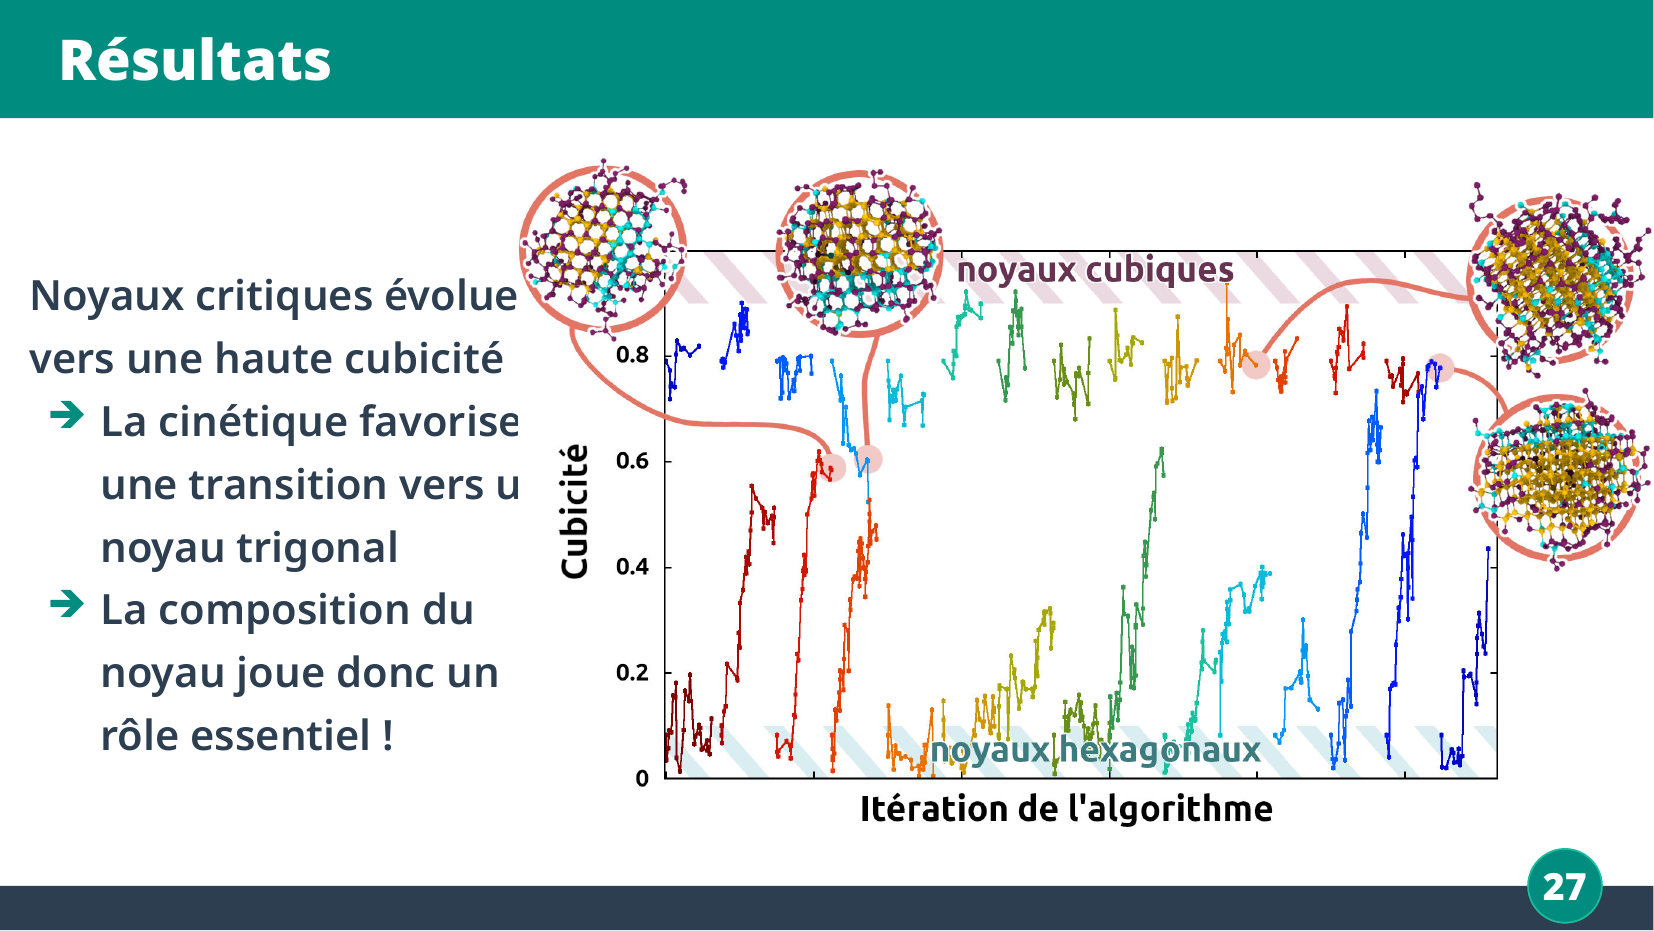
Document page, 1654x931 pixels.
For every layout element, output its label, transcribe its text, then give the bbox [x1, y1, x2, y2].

title Résultats [59, 0, 1595, 118]
picture [518, 158, 1654, 827]
list Noyaux critiques évoluent vers une haute cubicité La cinétique favorise une transition vers un noyau trigonal La composition du noyau joue donc un rôle essentiel ! [29, 265, 518, 827]
